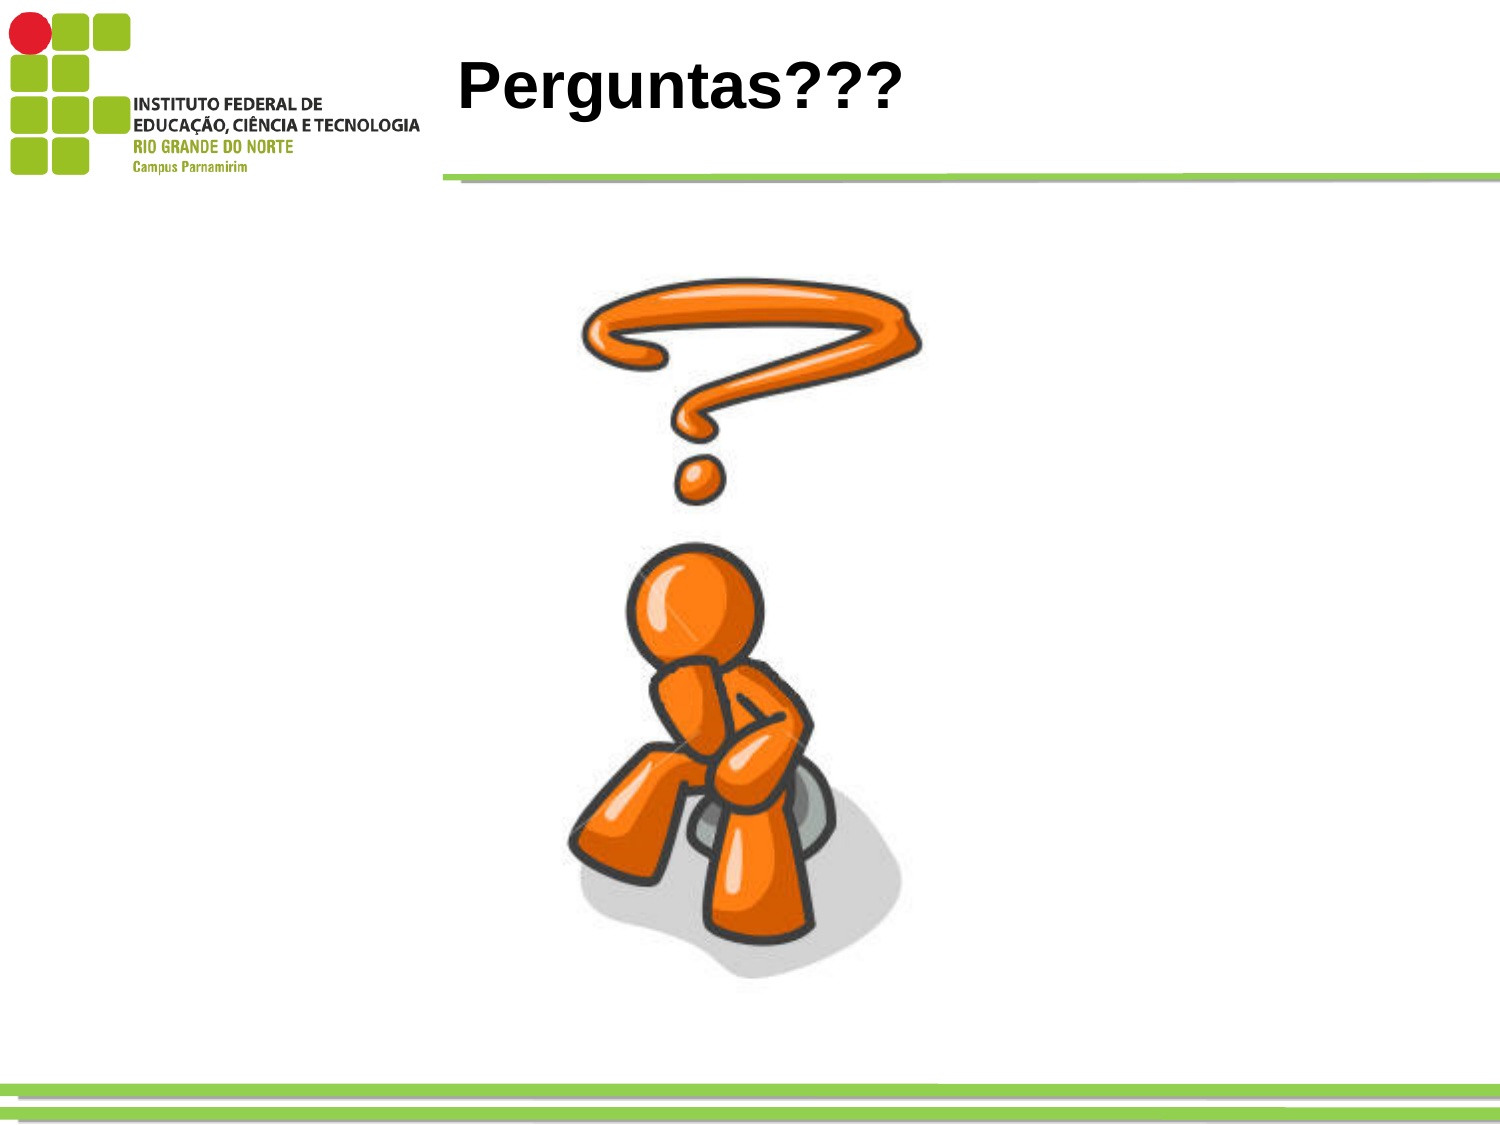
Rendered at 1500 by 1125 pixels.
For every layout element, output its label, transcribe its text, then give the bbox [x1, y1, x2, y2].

title Perguntas??? [442, 0, 1500, 171]
picture [5, 2, 430, 182]
picture [370, 243, 1128, 1002]
